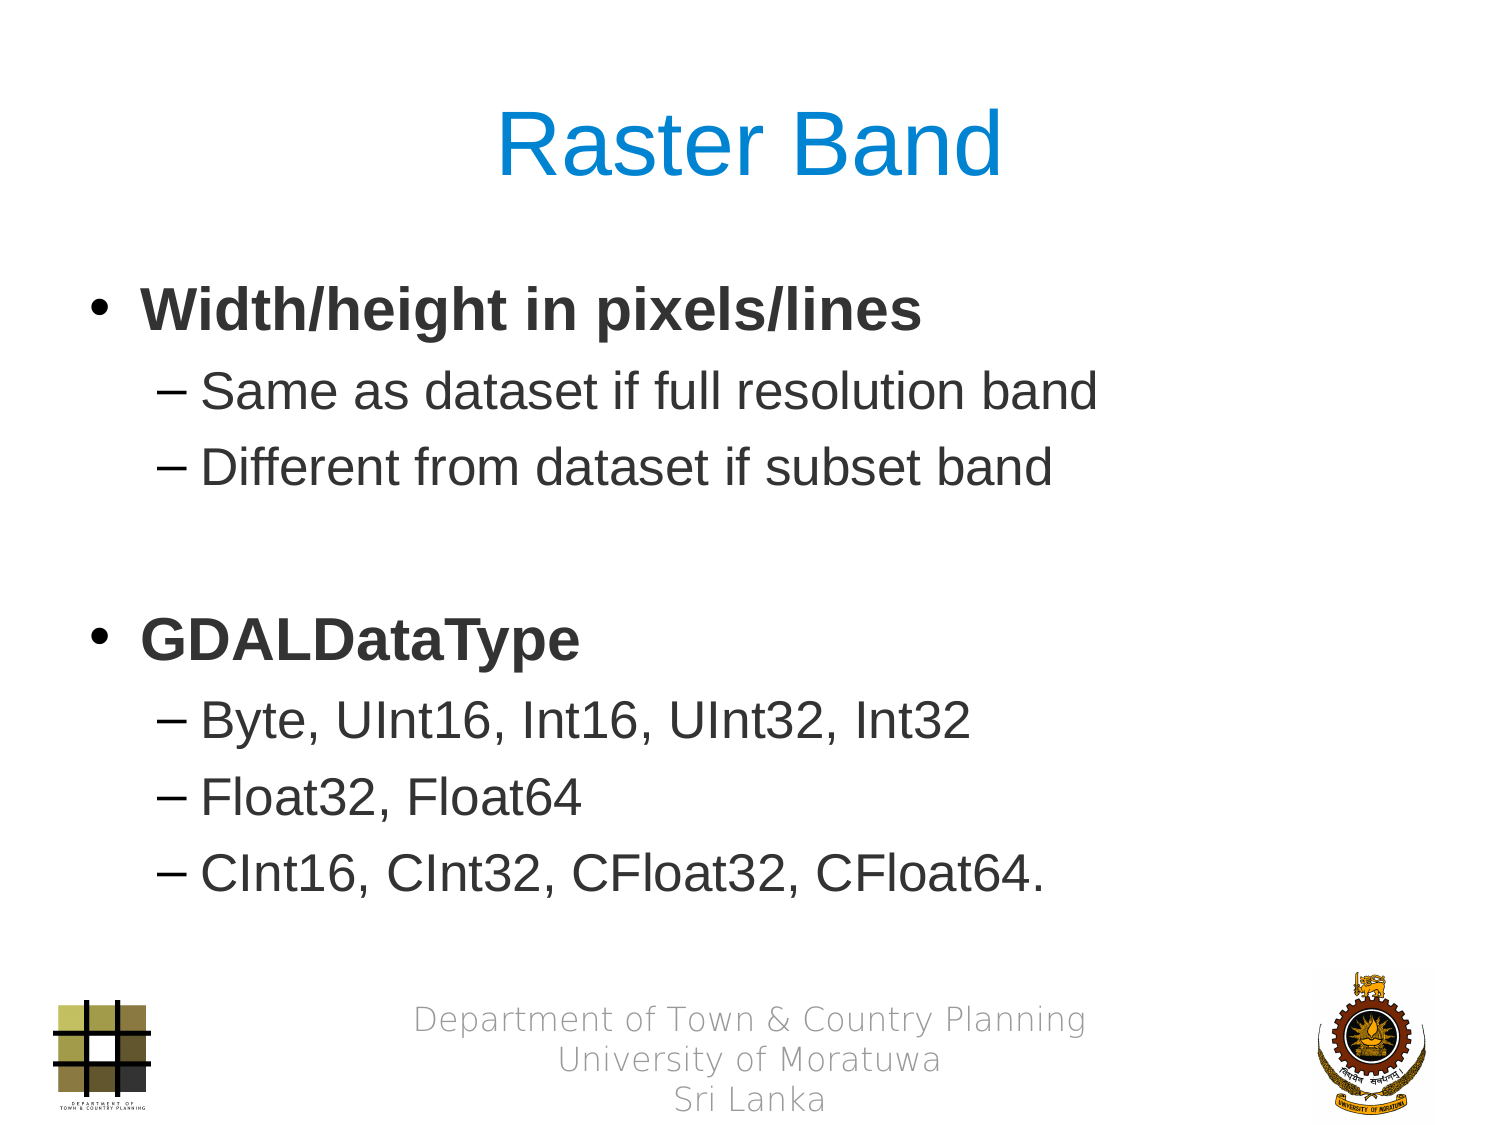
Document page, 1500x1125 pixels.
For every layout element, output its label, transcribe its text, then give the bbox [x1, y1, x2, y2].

picture [53, 1000, 151, 1110]
picture [1312, 966, 1435, 1125]
list Width/height in pixels/lines Same as dataset if full resolution band Different from dataset if subset band GDALDataType Byte, UInt16, Int16, UInt32, Int32 Float32, Float64 CInt16, CInt32, CFloat32, CFloat64. [75, 262, 1426, 916]
title Raster Band [75, 45, 1426, 233]
